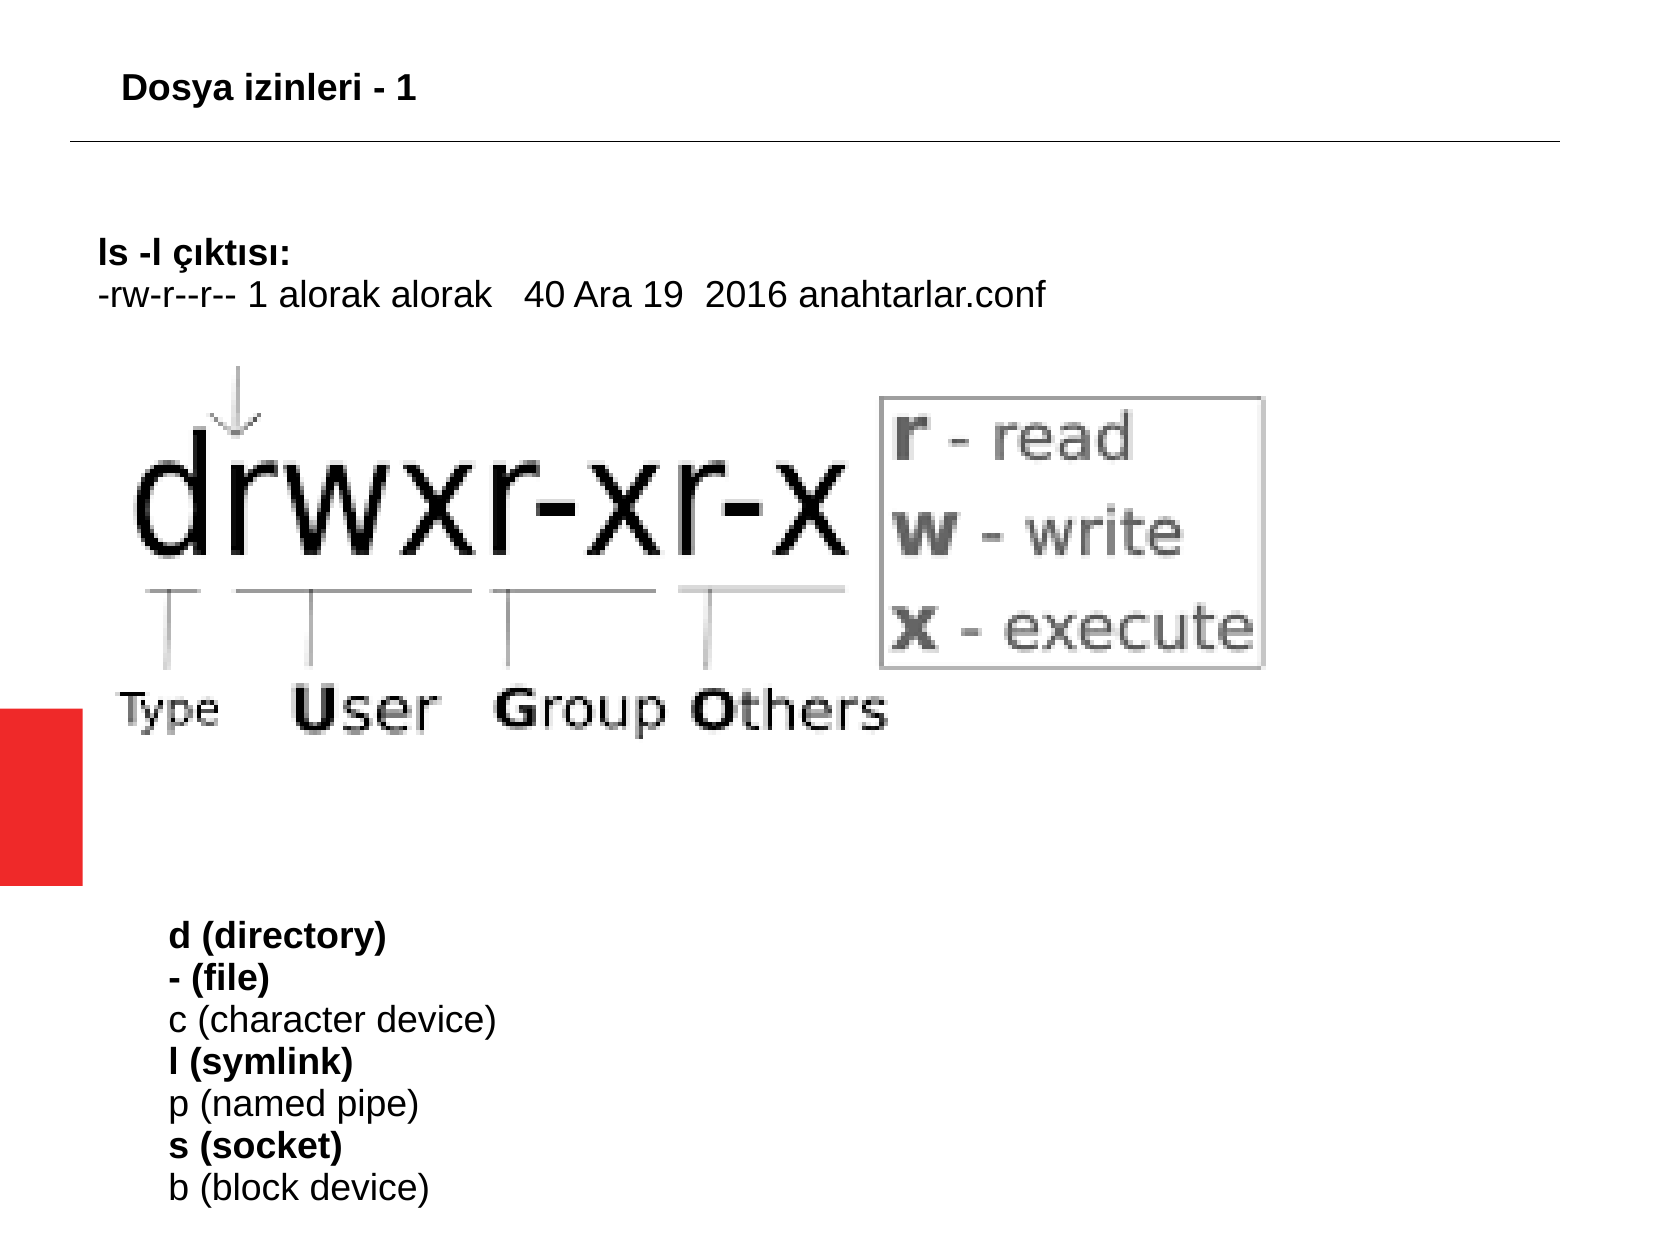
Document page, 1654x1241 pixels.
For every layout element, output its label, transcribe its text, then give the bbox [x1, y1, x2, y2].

text_box Dosya izinleri - 1 [106, 59, 1536, 116]
text_box d (directory) - (file) c (character device) l (symlink) p (named pipe) s (socket) b (block device) [153, 906, 1359, 1216]
picture [103, 366, 1279, 804]
text_box ls -l çıktısı: -rw-r--r-- 1 alorak alorak 40 Ara 19 2016 anahtarlar.conf [82, 224, 1512, 324]
